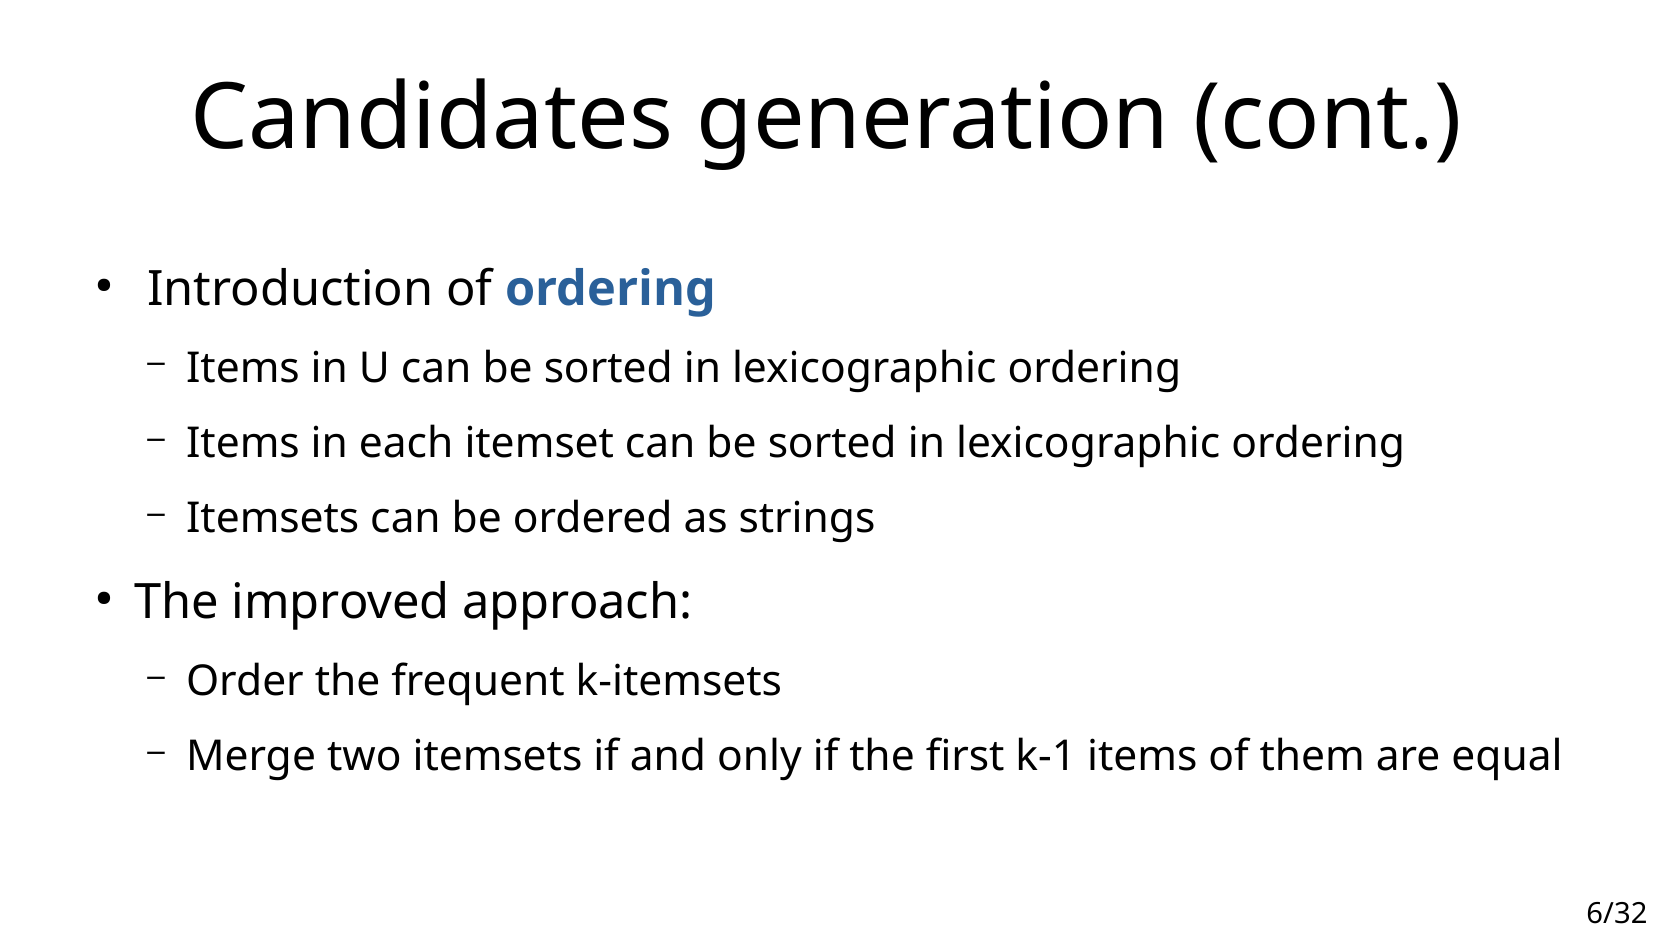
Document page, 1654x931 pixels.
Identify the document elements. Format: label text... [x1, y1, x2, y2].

list Introduction of ordering Items in U can be sorted in lexicographic ordering Items in each itemset can be sorted in lexicographic ordering Itemsets can be ordered as strings The improved approach: Order the frequent k-itemsets Merge two itemsets if and only if the first k-1 items of them are equal [82, 253, 1571, 837]
title Candidates generation (cont.) [82, 1, 1571, 226]
